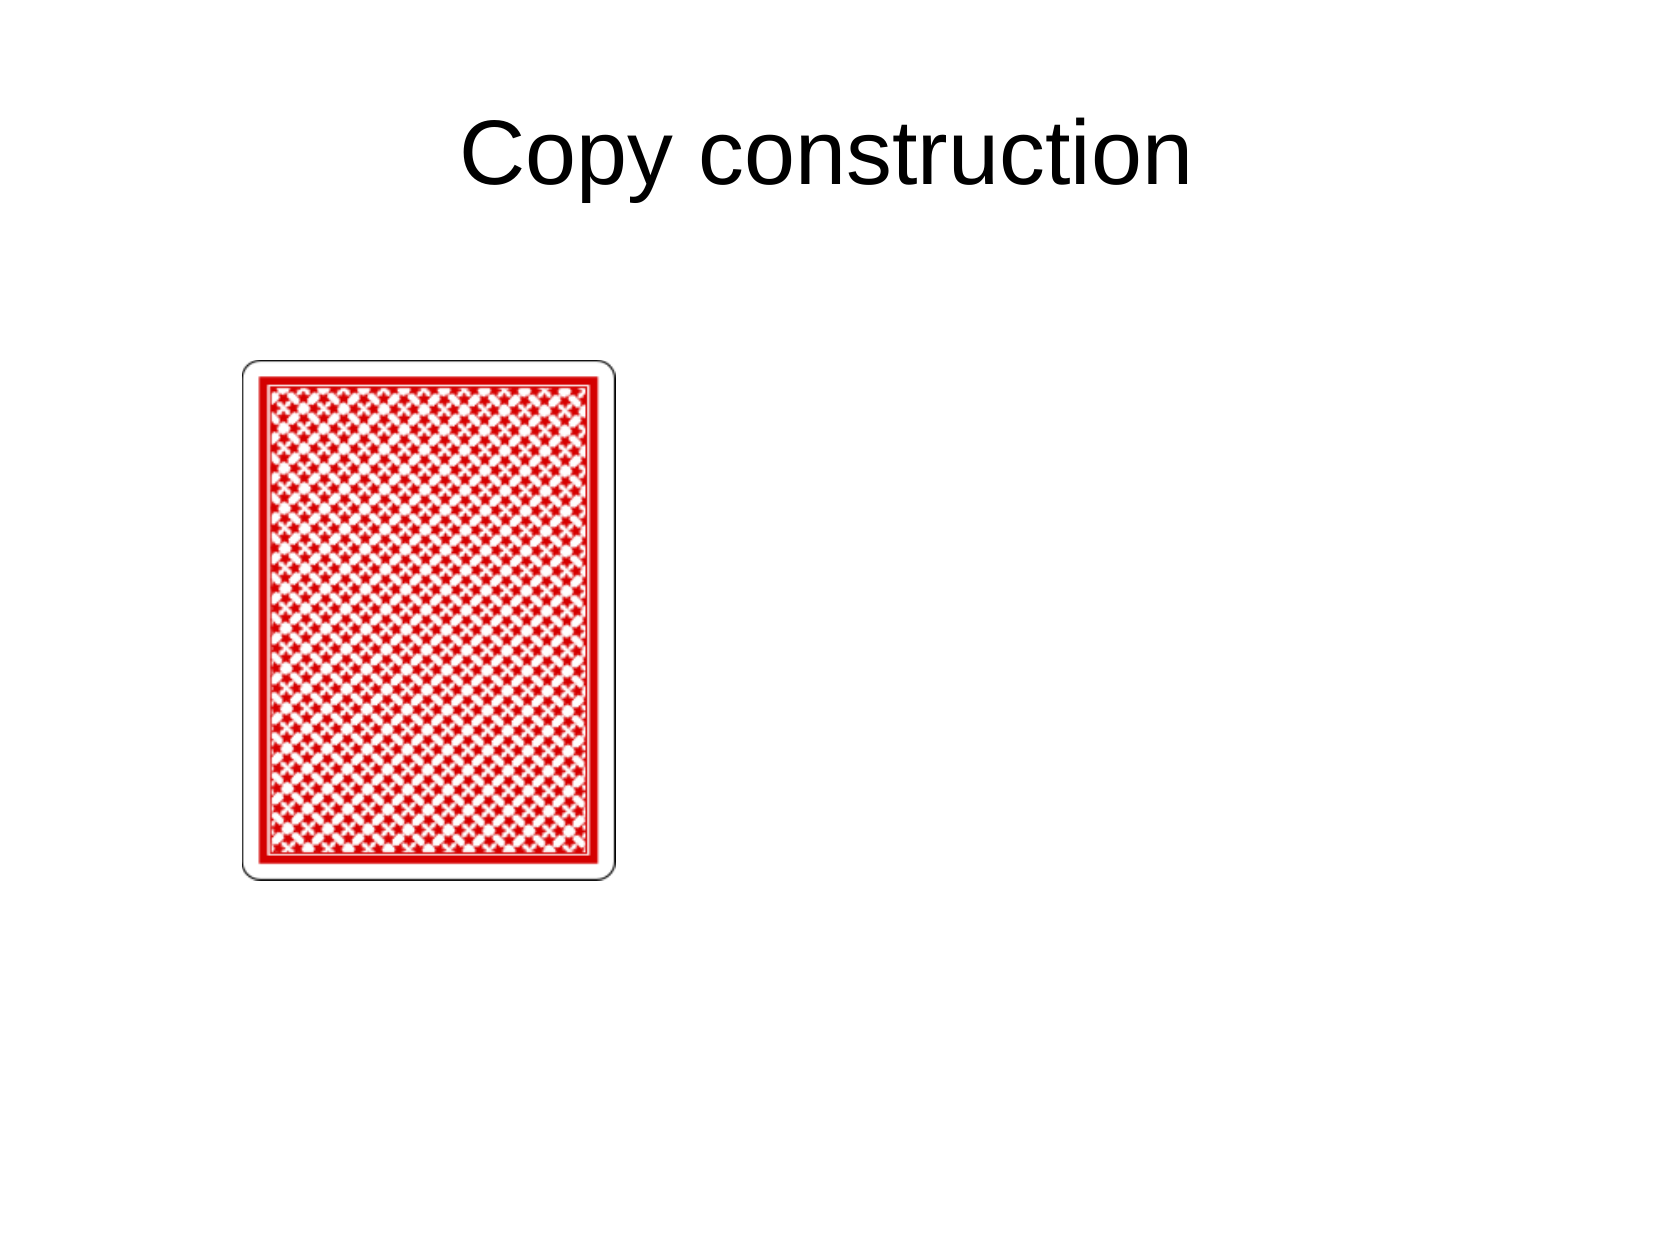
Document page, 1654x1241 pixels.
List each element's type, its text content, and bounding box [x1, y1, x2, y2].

title Copy construction [82, 49, 1571, 257]
picture [242, 360, 616, 881]
